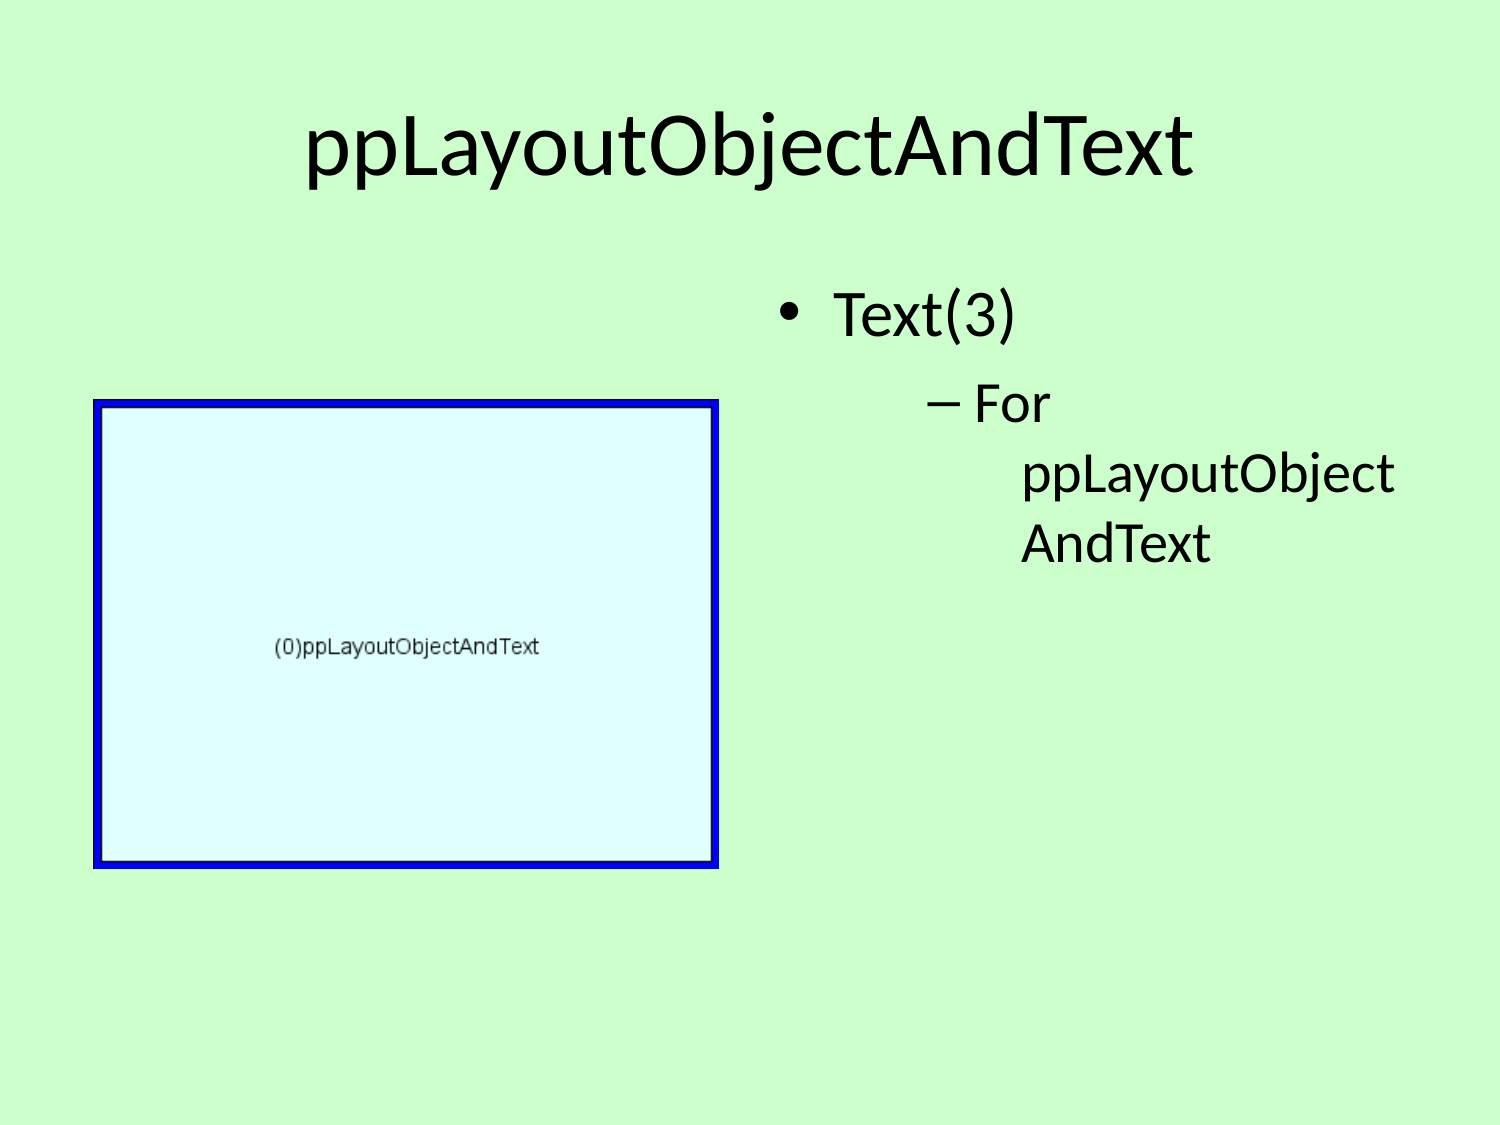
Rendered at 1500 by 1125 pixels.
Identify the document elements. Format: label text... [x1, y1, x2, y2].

picture [93, 399, 719, 869]
title ppLayoutObjectAndText [75, 45, 1426, 233]
list Text(3) For ppLayoutObjectAndText [762, 262, 1426, 1005]
